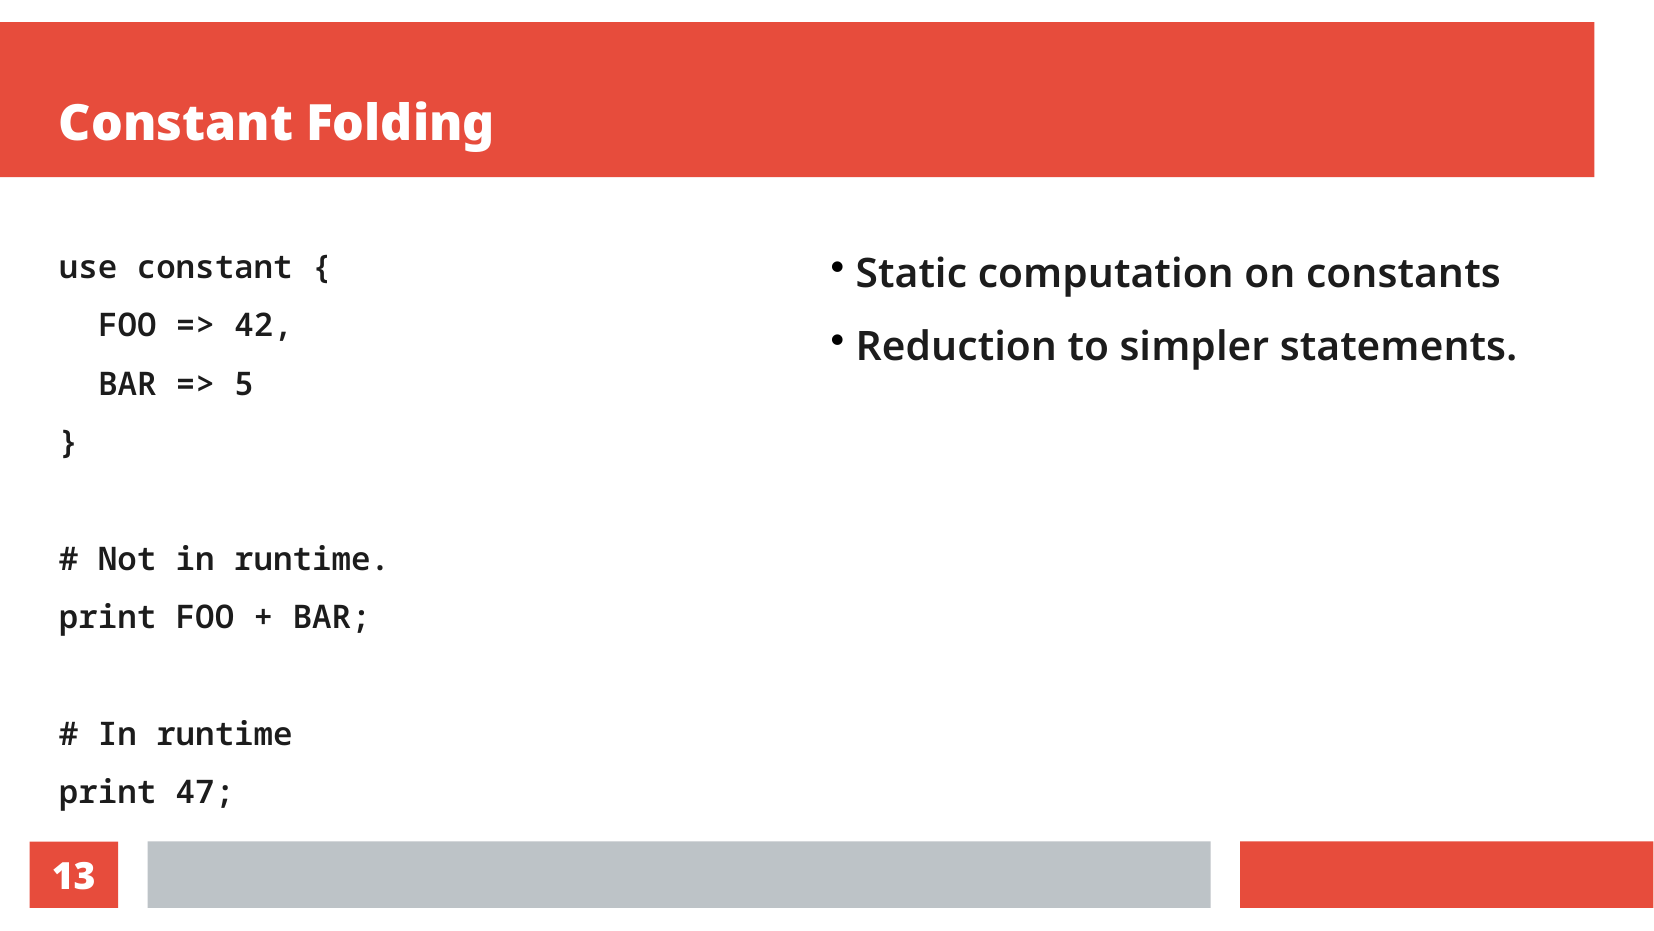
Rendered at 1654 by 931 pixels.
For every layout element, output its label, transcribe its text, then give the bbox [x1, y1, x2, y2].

list use constant { FOO => 42, BAR => 5 } # Not in runtime. print FOO + BAR; # In runtime print 47; [59, 243, 794, 820]
list Static computation on constants Reduction to simpler statements. [830, 243, 1566, 820]
title Constant Folding [59, 44, 1595, 156]
